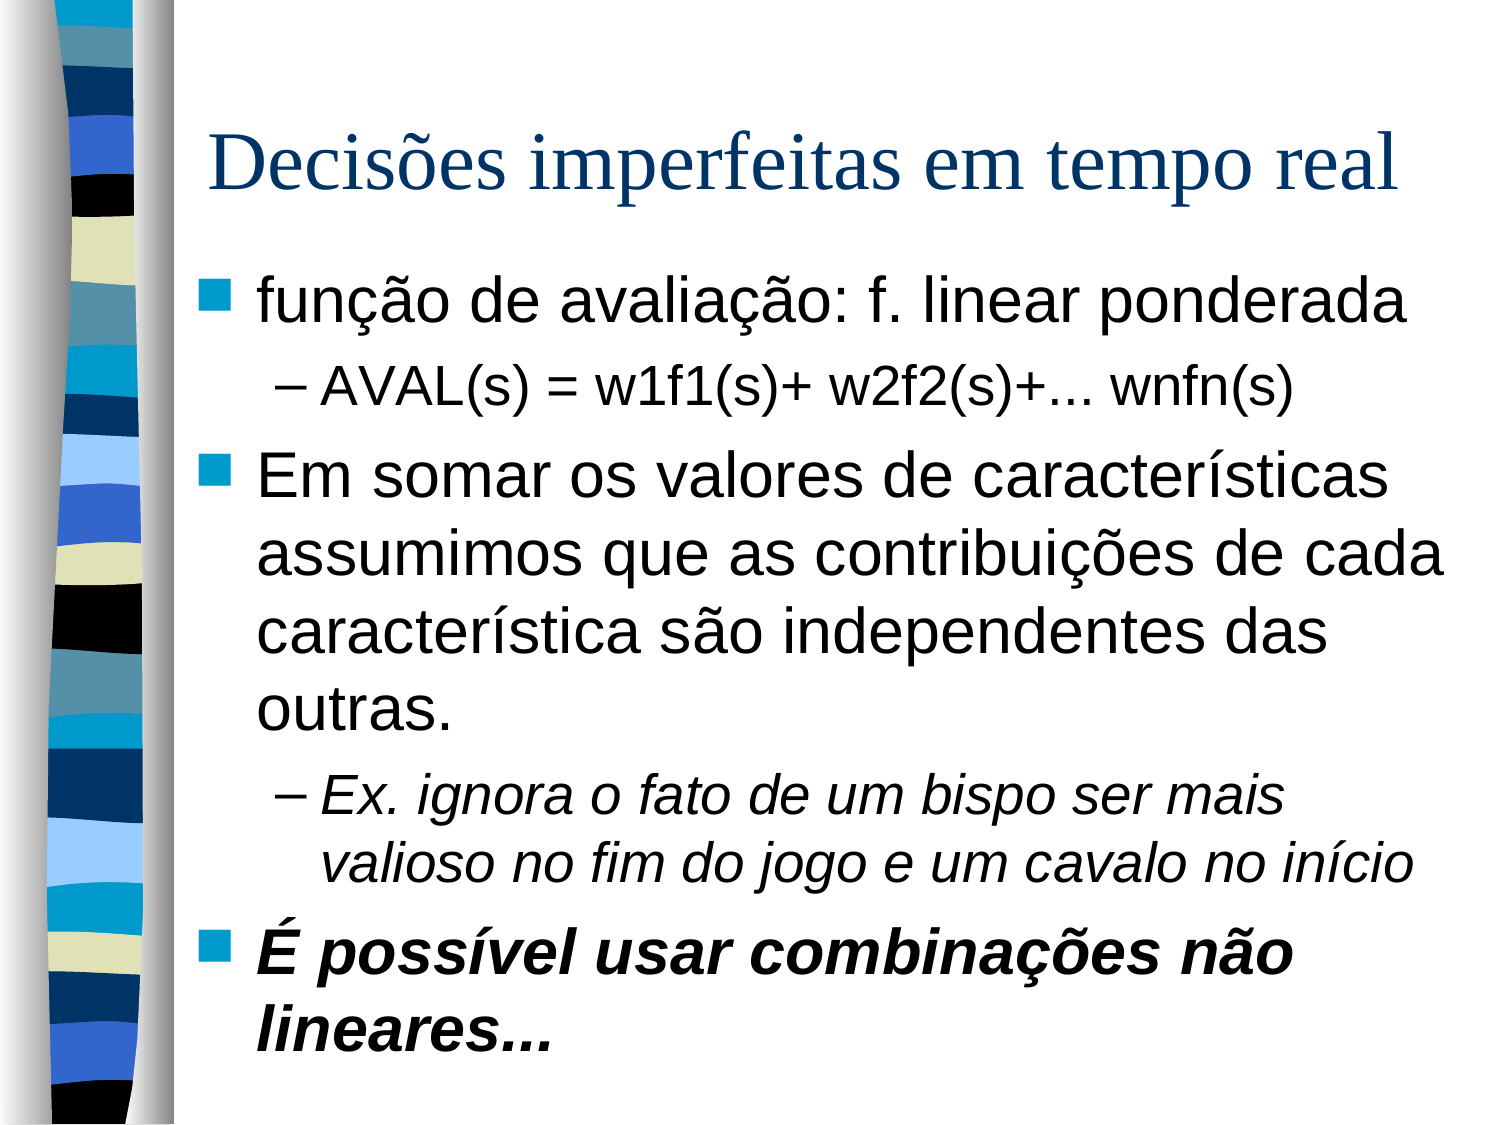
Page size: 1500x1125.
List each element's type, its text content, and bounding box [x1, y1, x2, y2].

title Decisões imperfeitas em tempo real [192, 75, 1468, 238]
list função de avaliação: f. linear ponderada AVAL(s) = w1f1(s)+ w2f2(s)+... wnfn(s) Em somar os valores de características assumimos que as contribuições de cada característica são independentes das outras. Ex. ignora o fato de um bispo ser mais valioso no fim do jogo e um cavalo no início É possível usar combinações não lineares... [187, 249, 1471, 1075]
